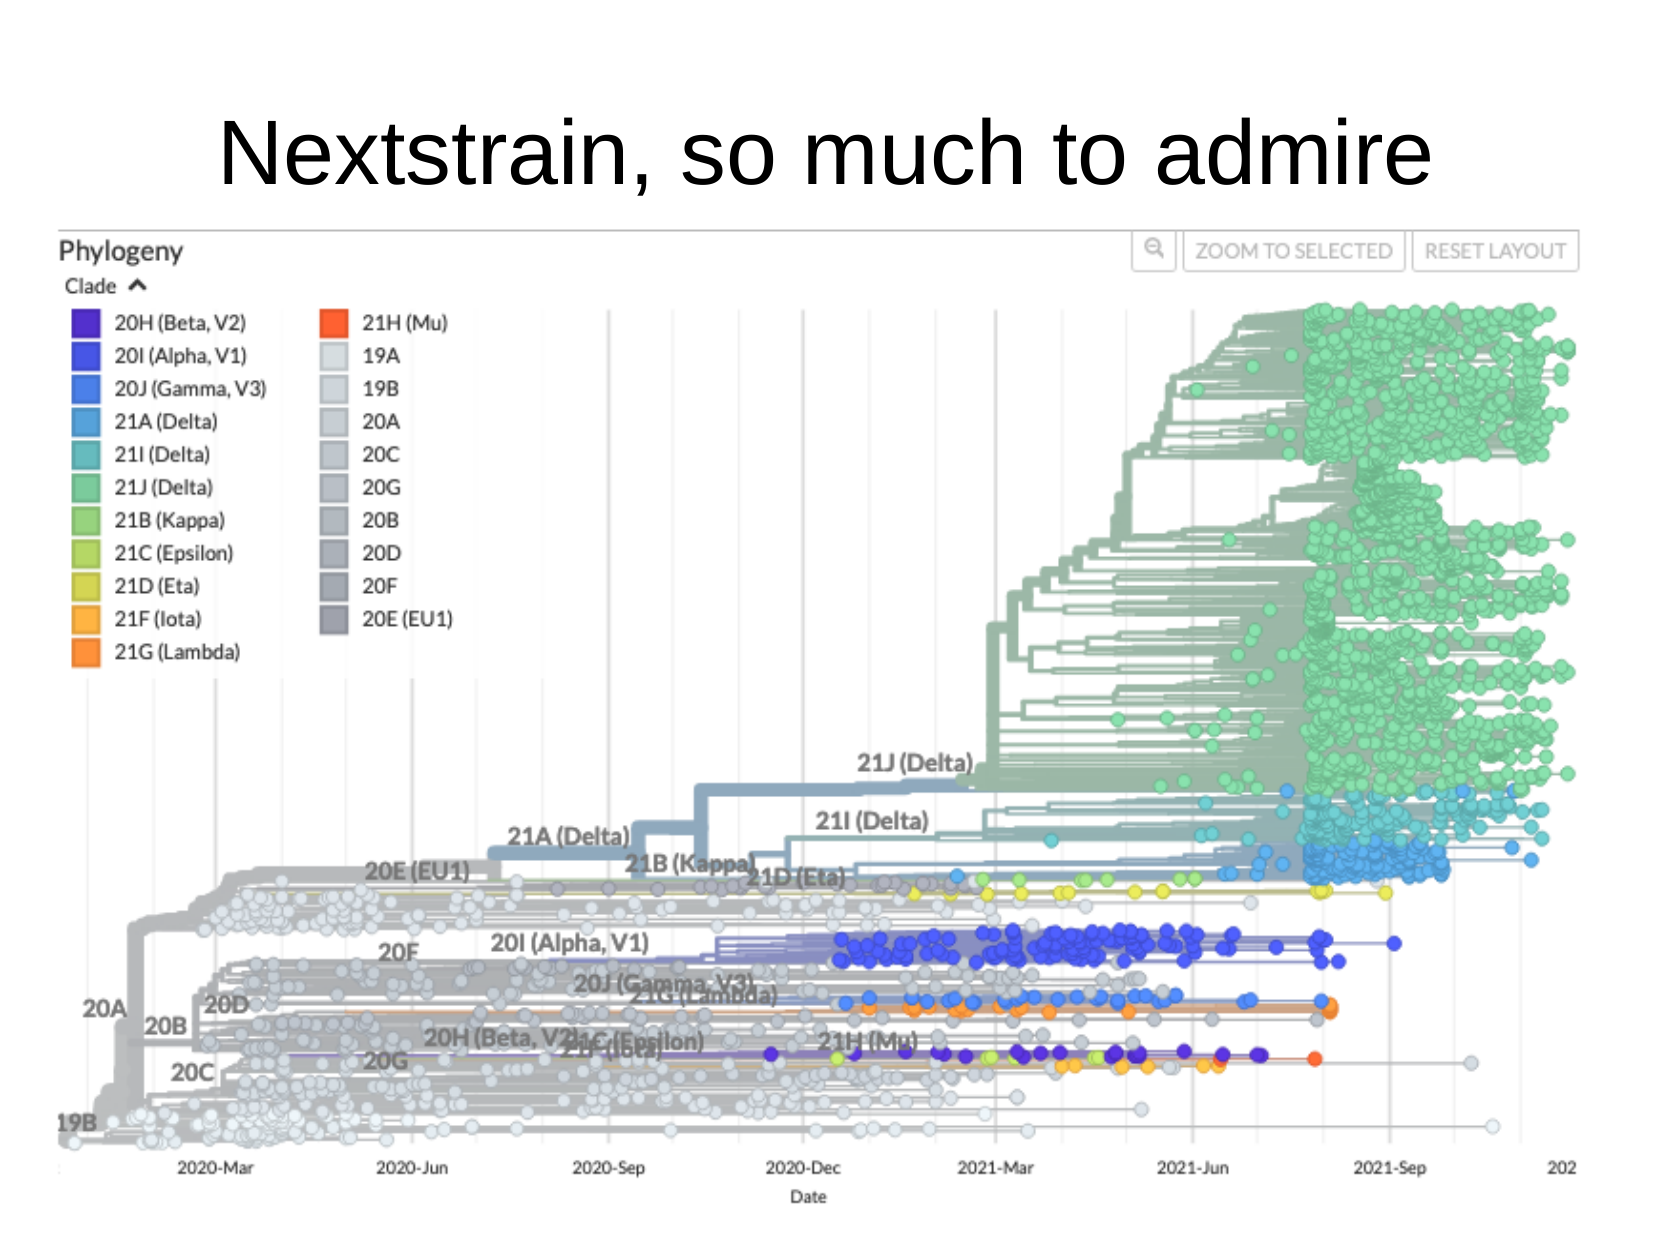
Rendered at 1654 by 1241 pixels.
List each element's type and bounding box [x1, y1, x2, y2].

picture [30, 201, 1603, 1216]
title [82, 49, 1571, 257]
